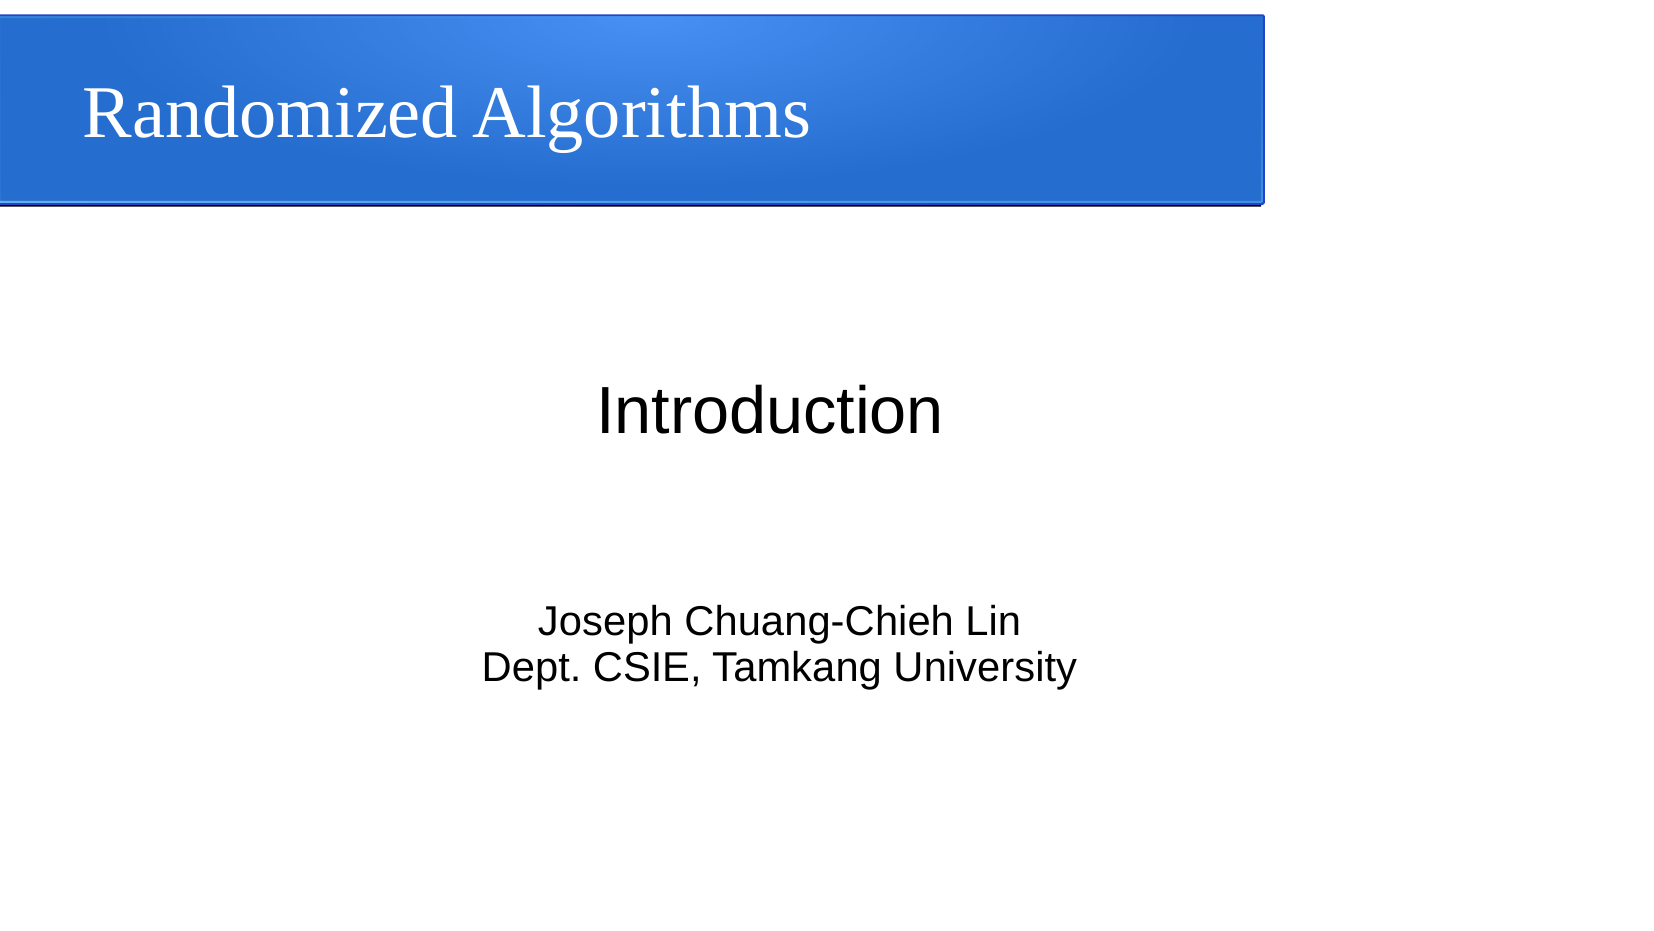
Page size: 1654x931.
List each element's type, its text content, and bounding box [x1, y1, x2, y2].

title Randomized Algorithms [82, 35, 1235, 189]
subtitle Introduction Joseph Chuang-Chieh Lin Dept. CSIE, Tamkang University [35, 224, 1524, 764]
